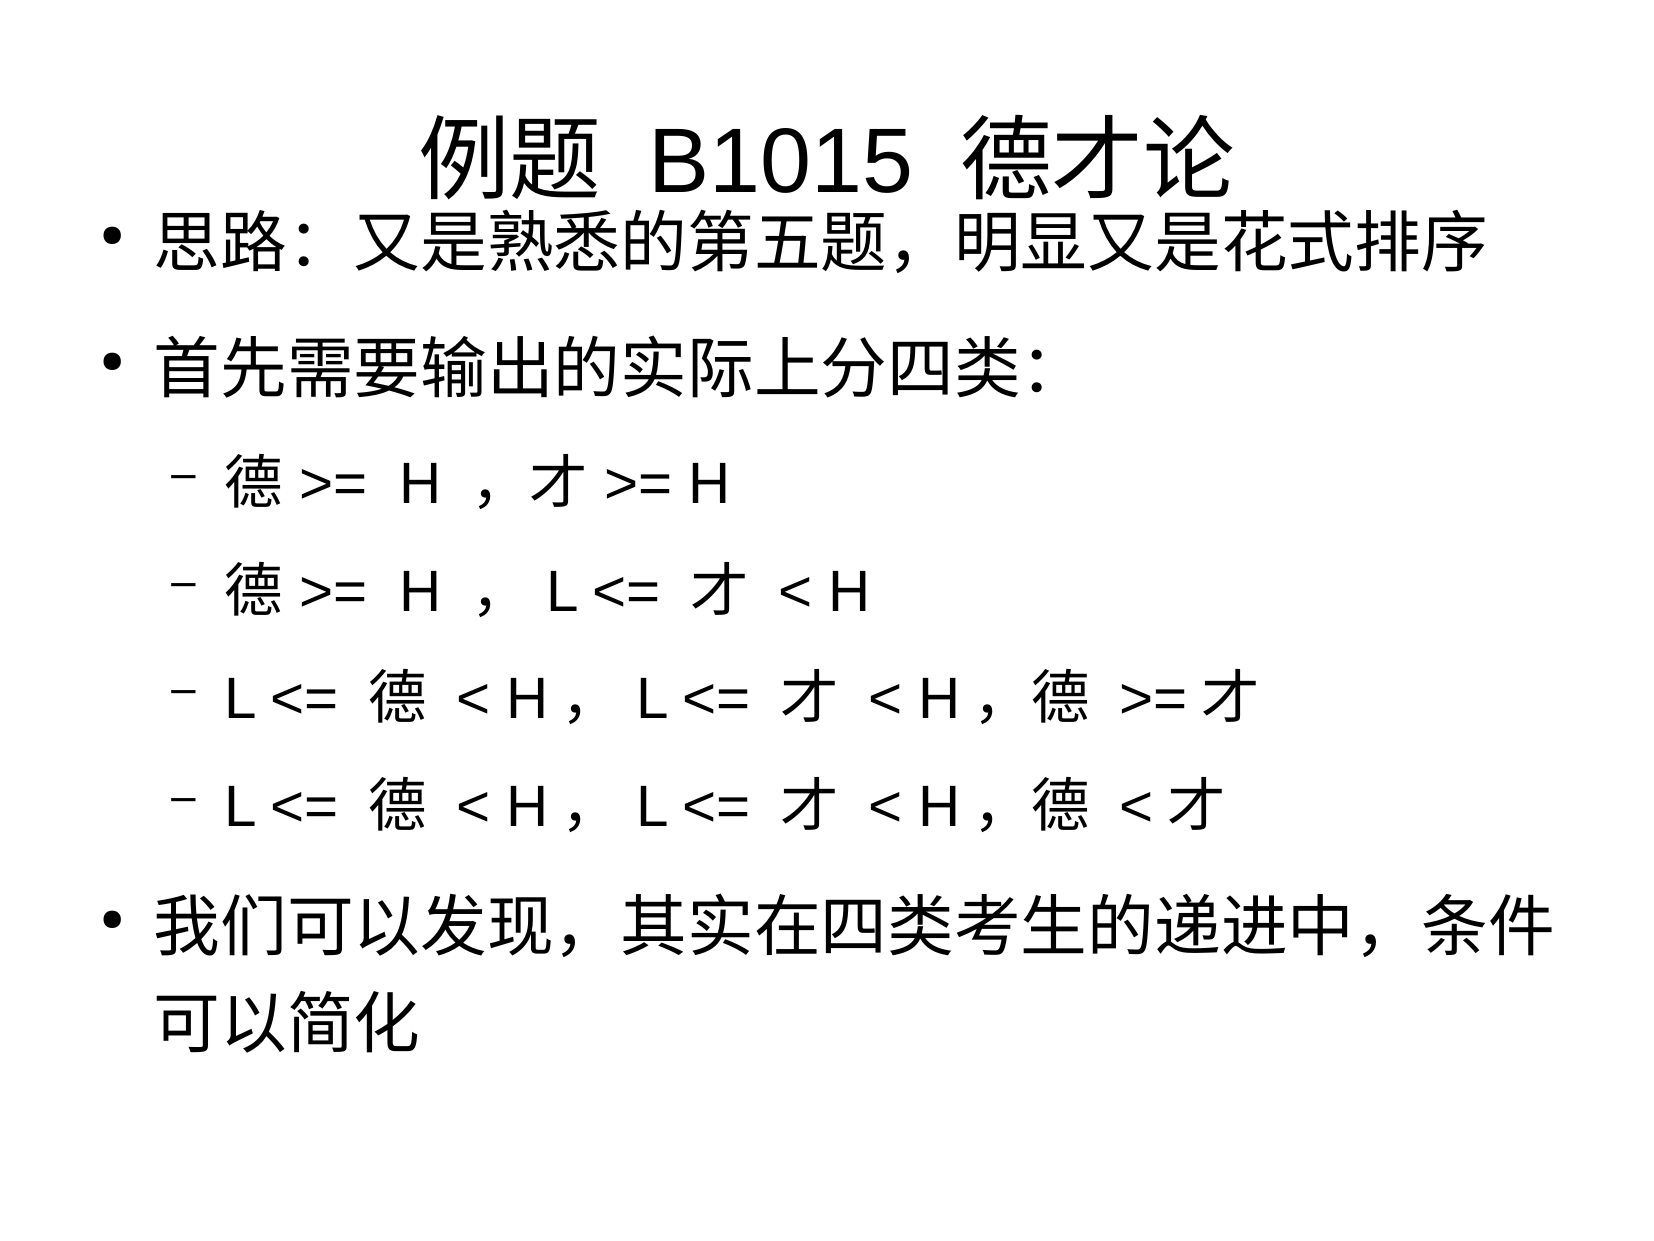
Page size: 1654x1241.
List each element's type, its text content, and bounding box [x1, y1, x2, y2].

list 思路：又是熟悉的第五题，明显又是花式排序 首先需要输出的实际上分四类： 德>= H ，才>= H 德>= H ，L <= 才 < H L <= 德 < H，L <= 才 < H，德 >=才 L <= 德 < H，L <= 才 < H，德 <才 我们可以发现，其实在四类考生的递进中，条件可以简化 [82, 188, 1571, 1241]
title 例题 B1015 德才论 [82, 49, 1571, 188]
